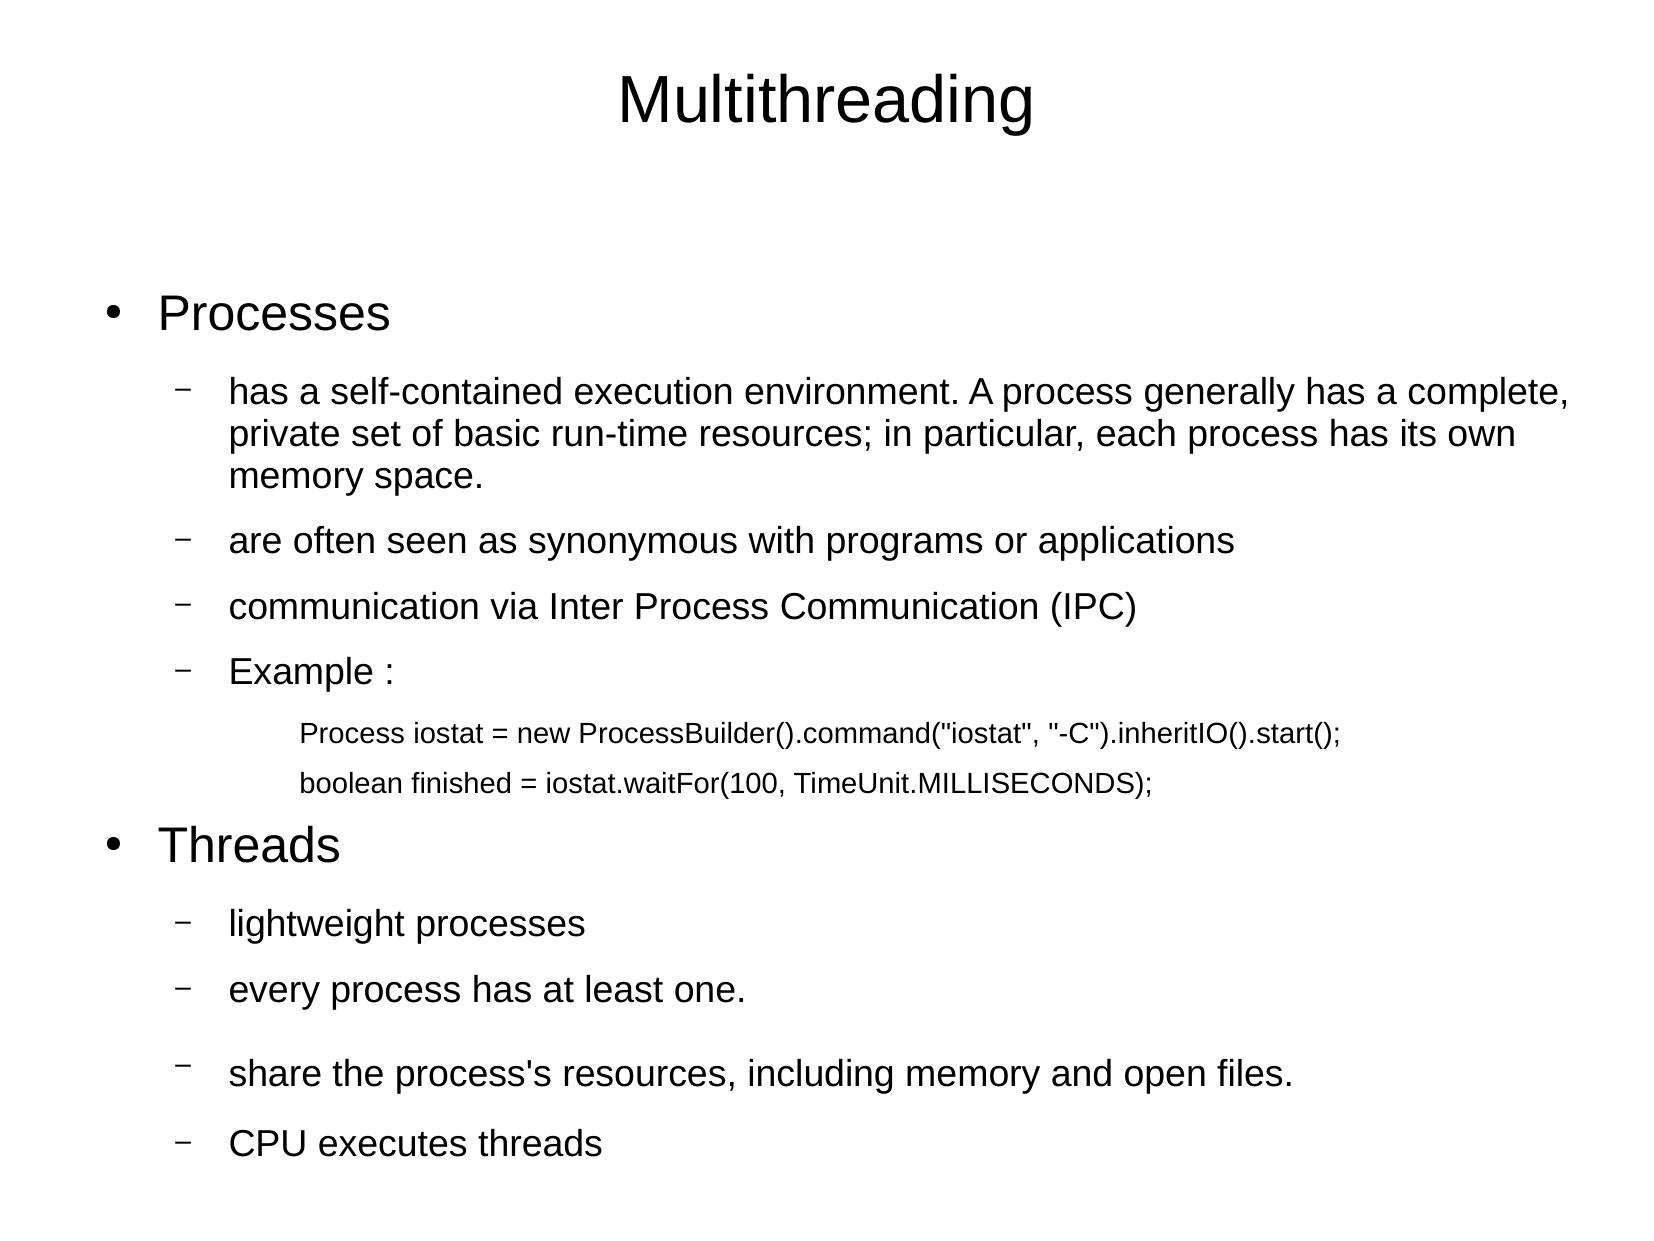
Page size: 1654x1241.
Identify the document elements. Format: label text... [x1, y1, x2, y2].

title Multithreading [82, 49, 1571, 151]
list Processes has a self-contained execution environment. A process generally has a complete, private set of basic run-time resources; in particular, each process has its own memory space. are often seen as synonymous with programs or applications communication via Inter Process Communication (IPC) Example : Process iostat = new ProcessBuilder().command("iostat", "-C").inheritIO().start(); boolean finished = iostat.waitFor(100, TimeUnit.MILLISECONDS); Threads lightweight processes every process has at least one. share the process's resources, including memory and open files. CPU executes threads [86, 285, 1576, 1165]
